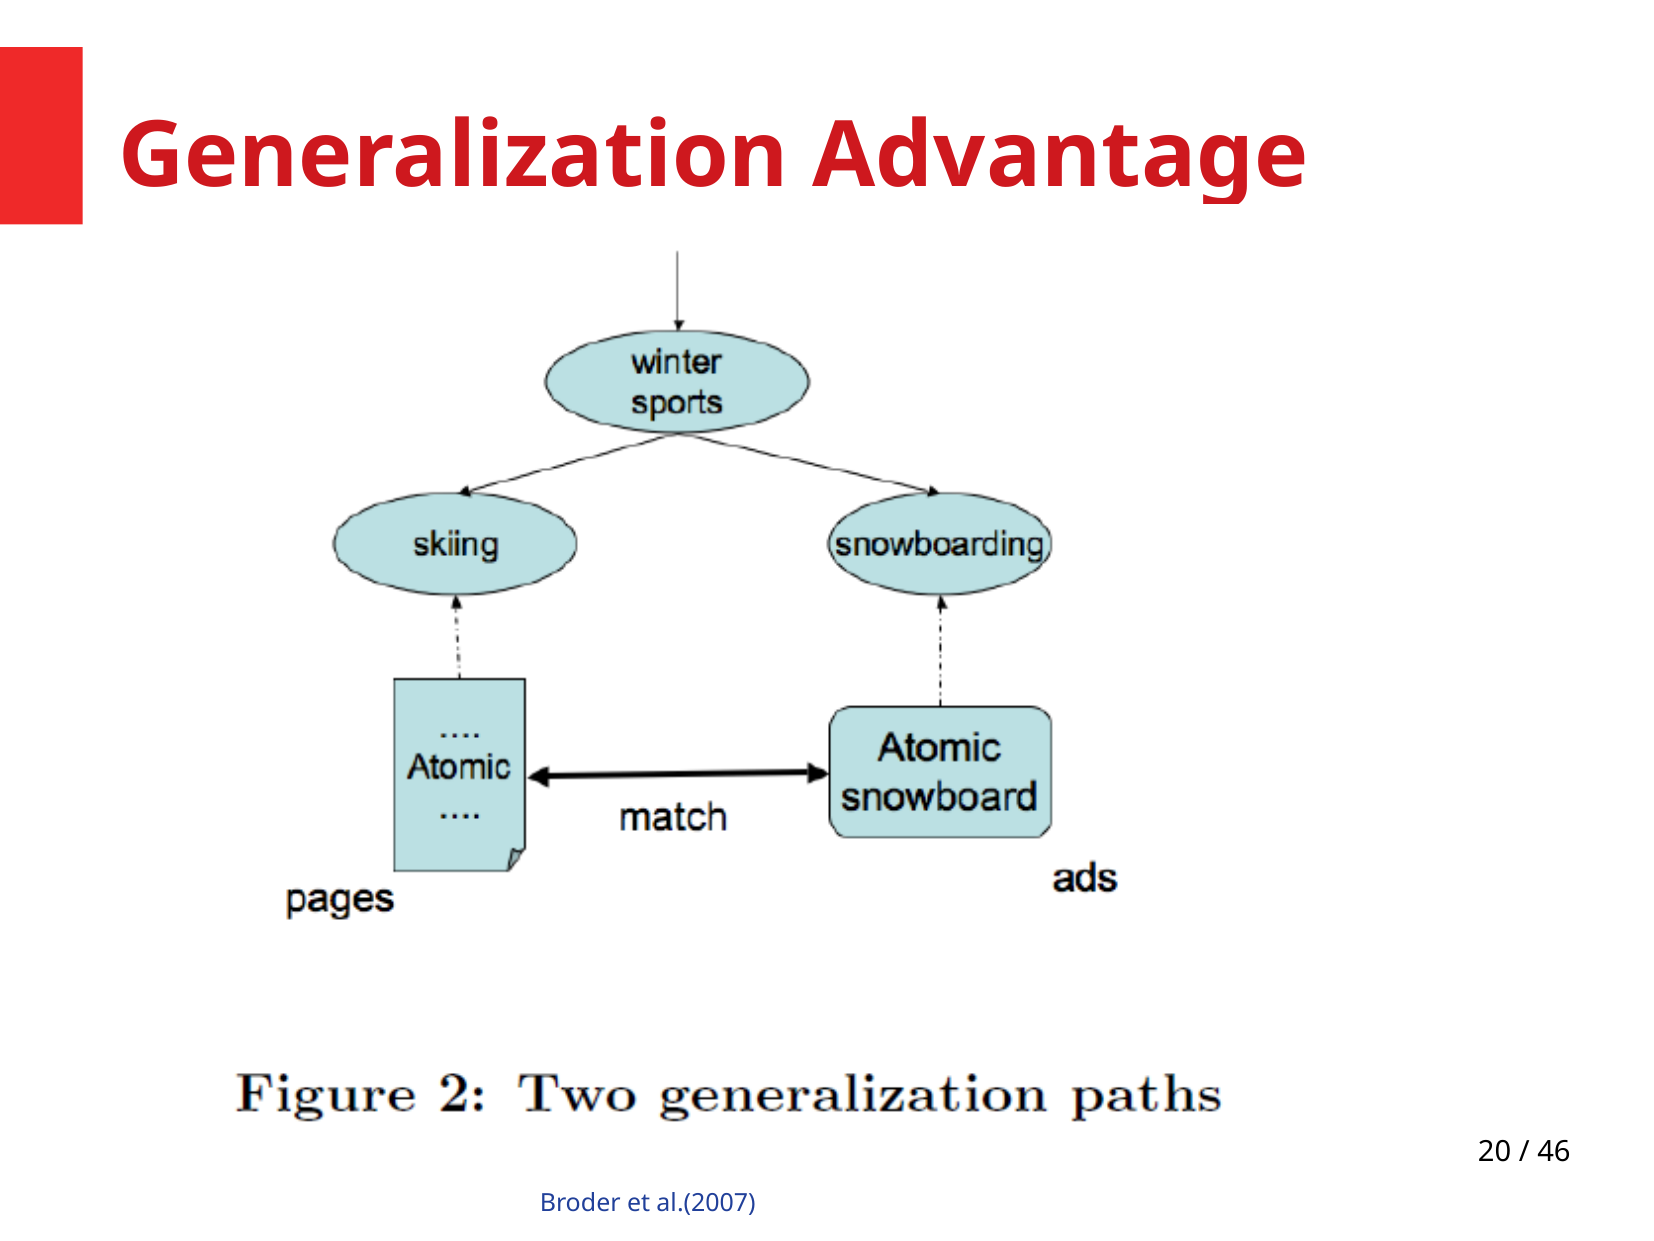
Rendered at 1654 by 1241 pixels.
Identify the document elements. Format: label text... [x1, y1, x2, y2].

picture [111, 204, 1381, 1165]
text_box Broder et al.(2007) [525, 1177, 796, 1222]
title Generalization Advantage [118, 49, 1571, 257]
